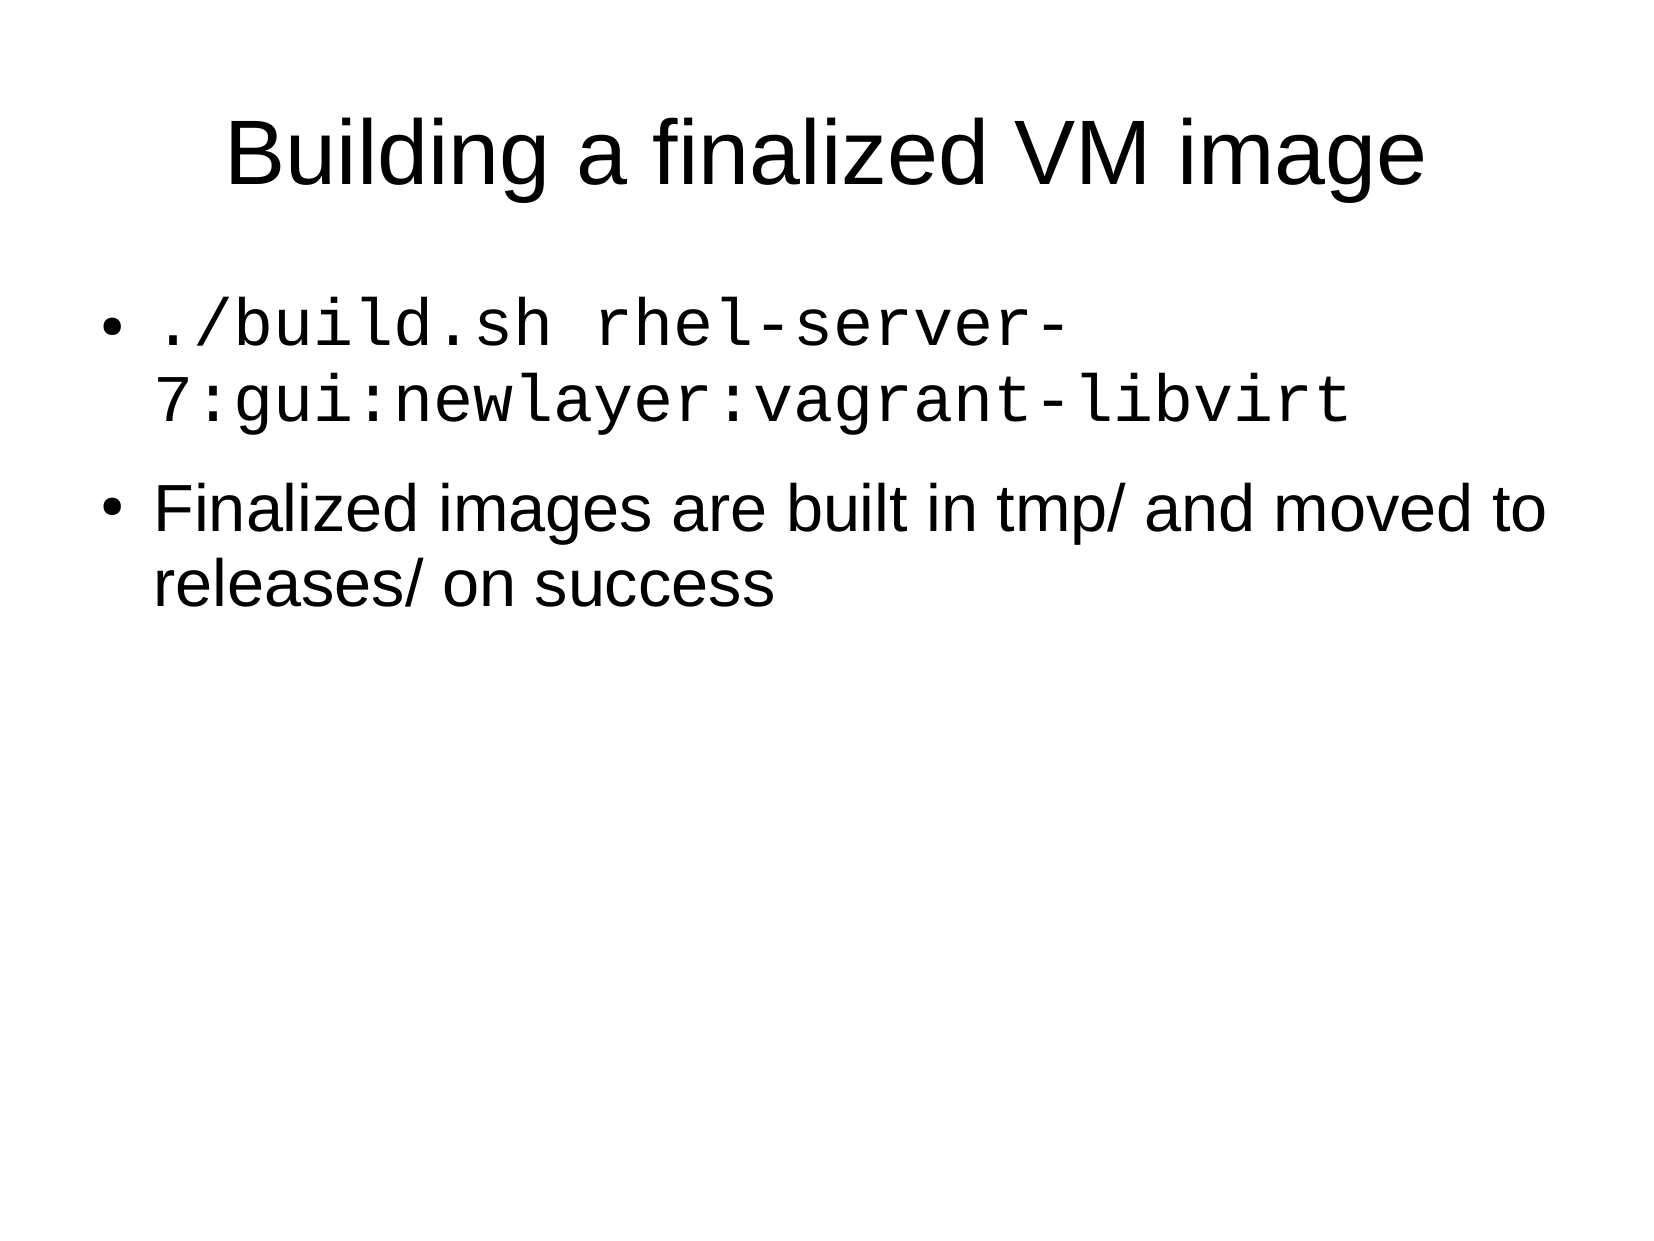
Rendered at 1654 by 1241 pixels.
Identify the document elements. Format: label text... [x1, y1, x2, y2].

list ./build.sh rhel-server-7:gui:newlayer:vagrant-libvirt Finalized images are built in tmp/ and moved to releases/ on success [82, 290, 1571, 1010]
title Building a finalized VM image [82, 49, 1571, 257]
